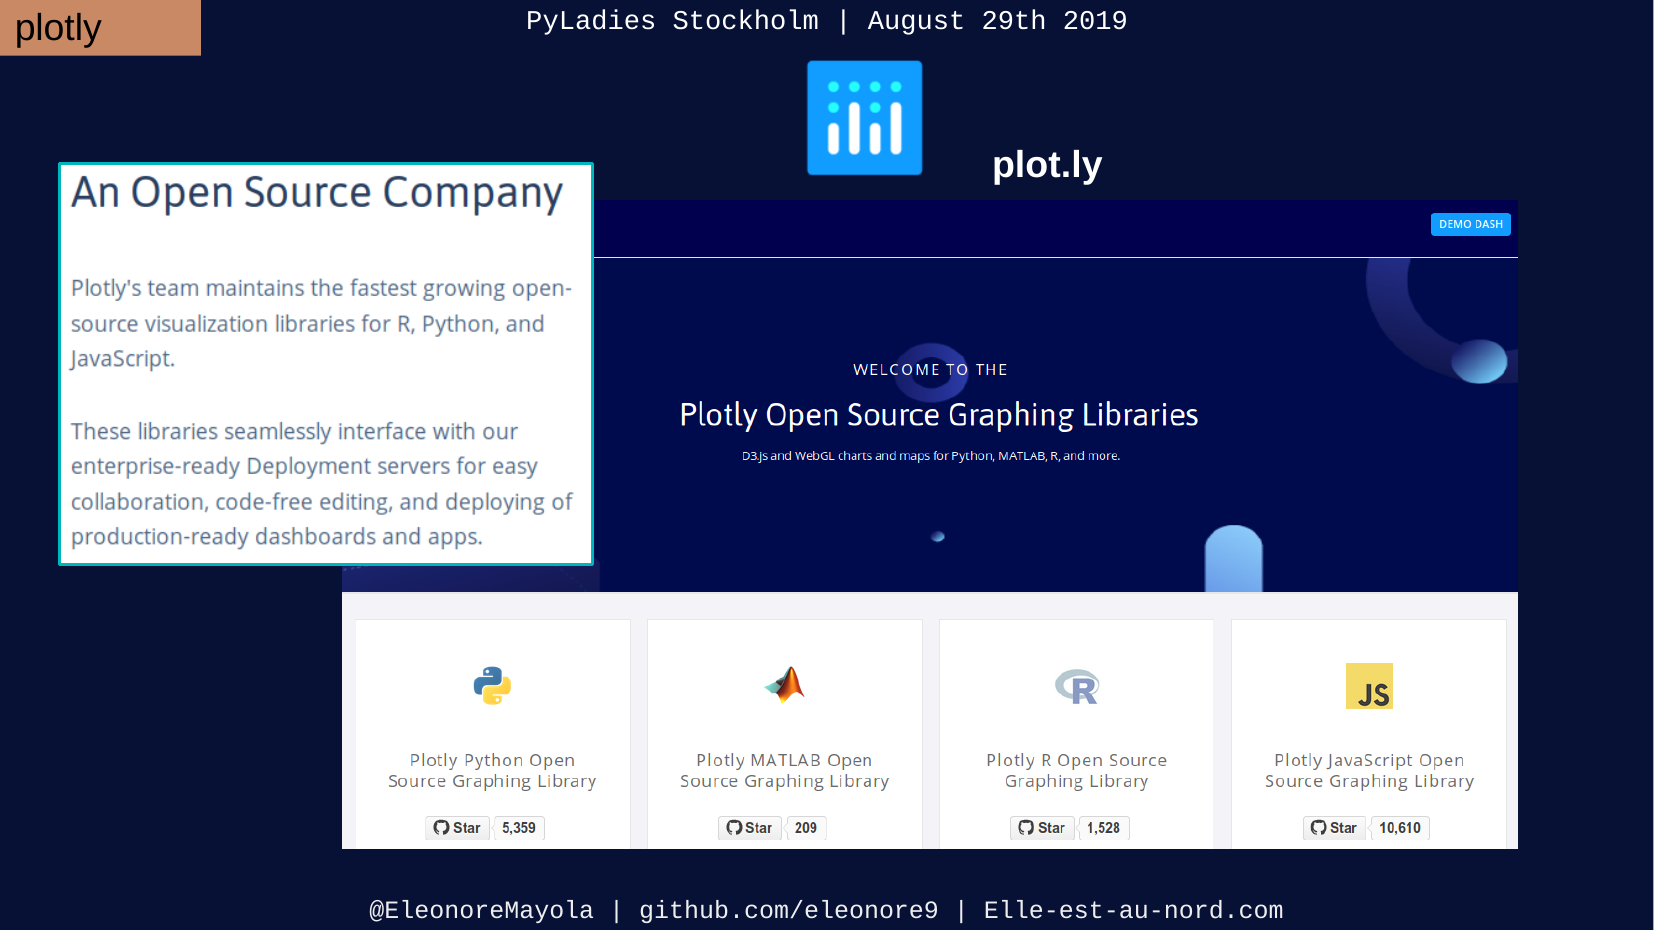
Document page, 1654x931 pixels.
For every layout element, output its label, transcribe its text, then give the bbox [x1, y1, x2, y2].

picture [737, 60, 993, 184]
text_box plot.ly [977, 135, 1128, 193]
picture [61, 165, 591, 563]
text_box PyLadies Stockholm | August 29th 2019 [265, 0, 1388, 60]
text_box plotly [0, 0, 201, 56]
picture [342, 200, 1518, 849]
text_box @EleonoreMayola | github.com/eleonore9 | Elle-est-au-nord.com [295, 862, 1359, 931]
